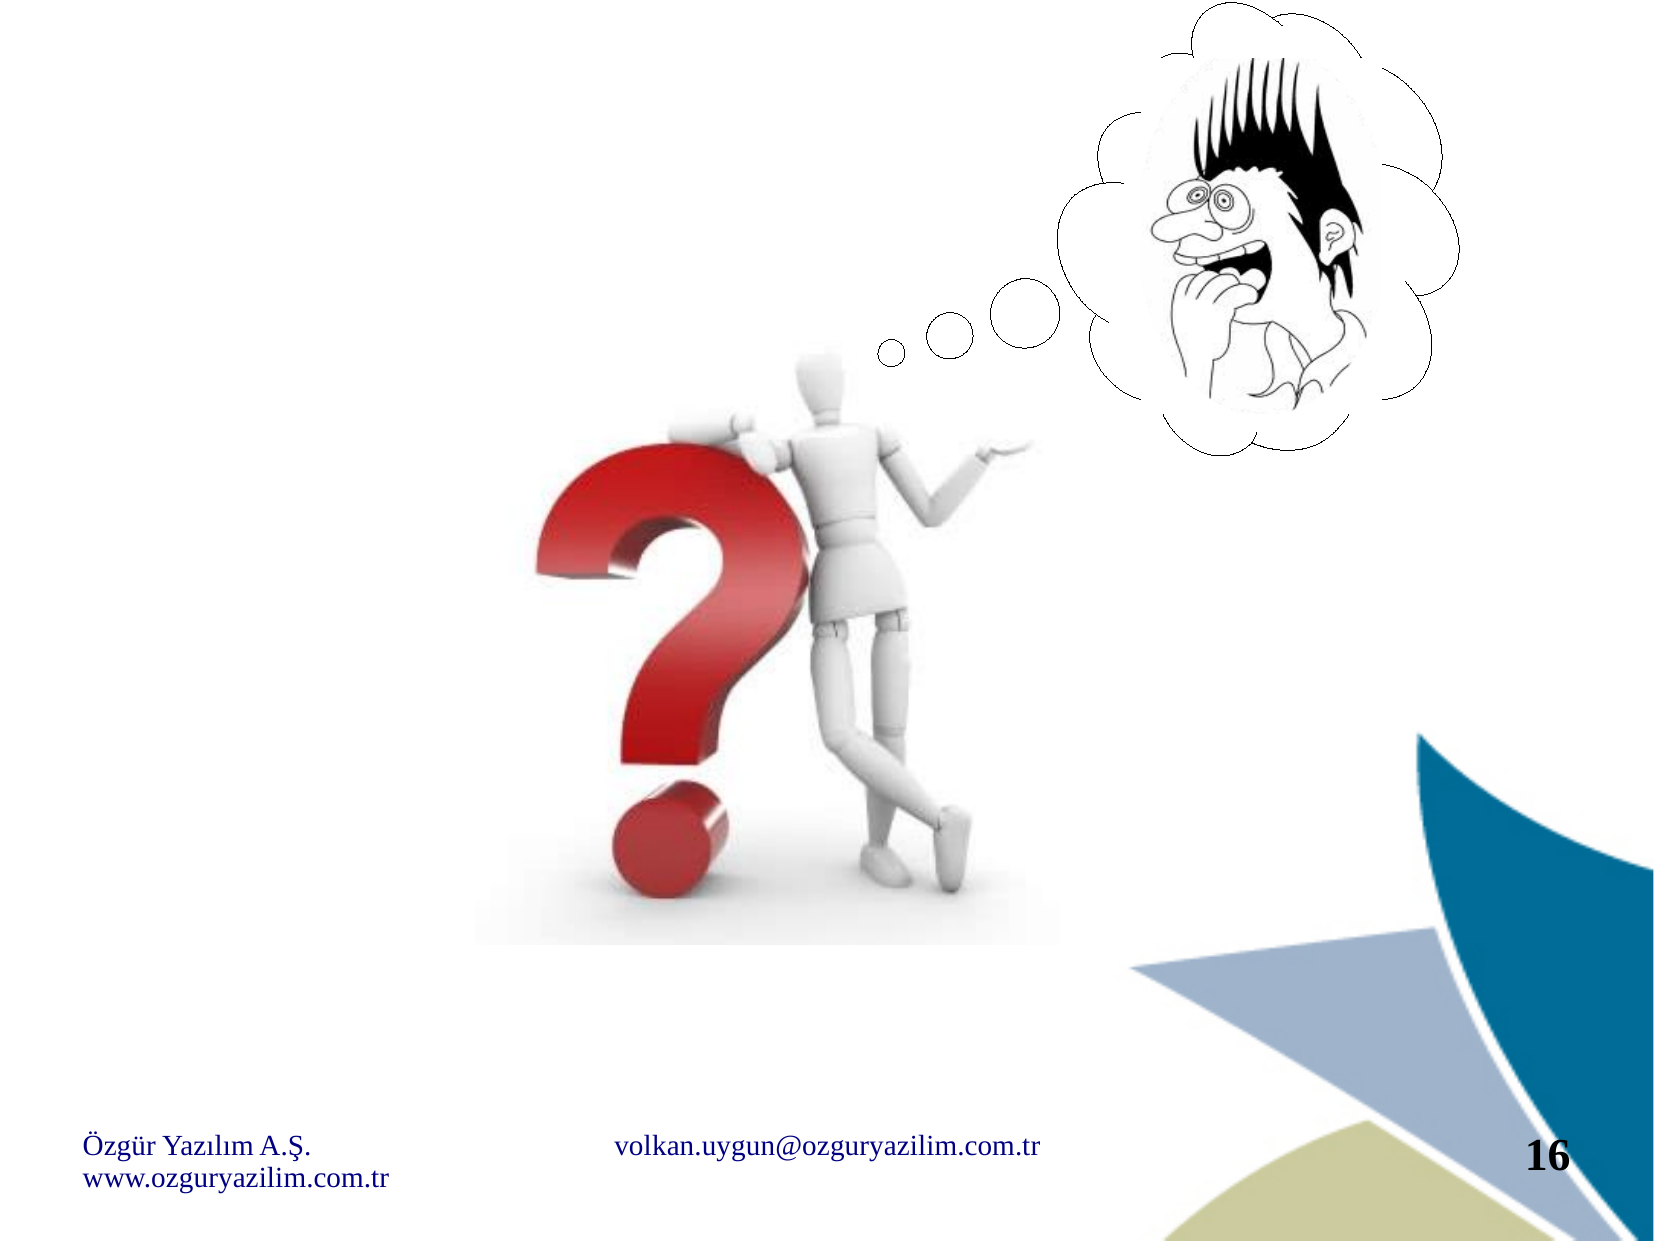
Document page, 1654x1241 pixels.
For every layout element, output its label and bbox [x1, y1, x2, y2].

text_box [1057, 112, 1141, 400]
text_box [877, 339, 905, 367]
picture [475, 340, 1654, 1241]
text_box [1163, 414, 1349, 456]
picture [1141, 58, 1382, 414]
text_box [1382, 67, 1460, 400]
text_box [926, 312, 974, 359]
text_box [1160, 2, 1362, 58]
picture [1555, 1155, 1562, 1168]
text_box [990, 278, 1060, 349]
